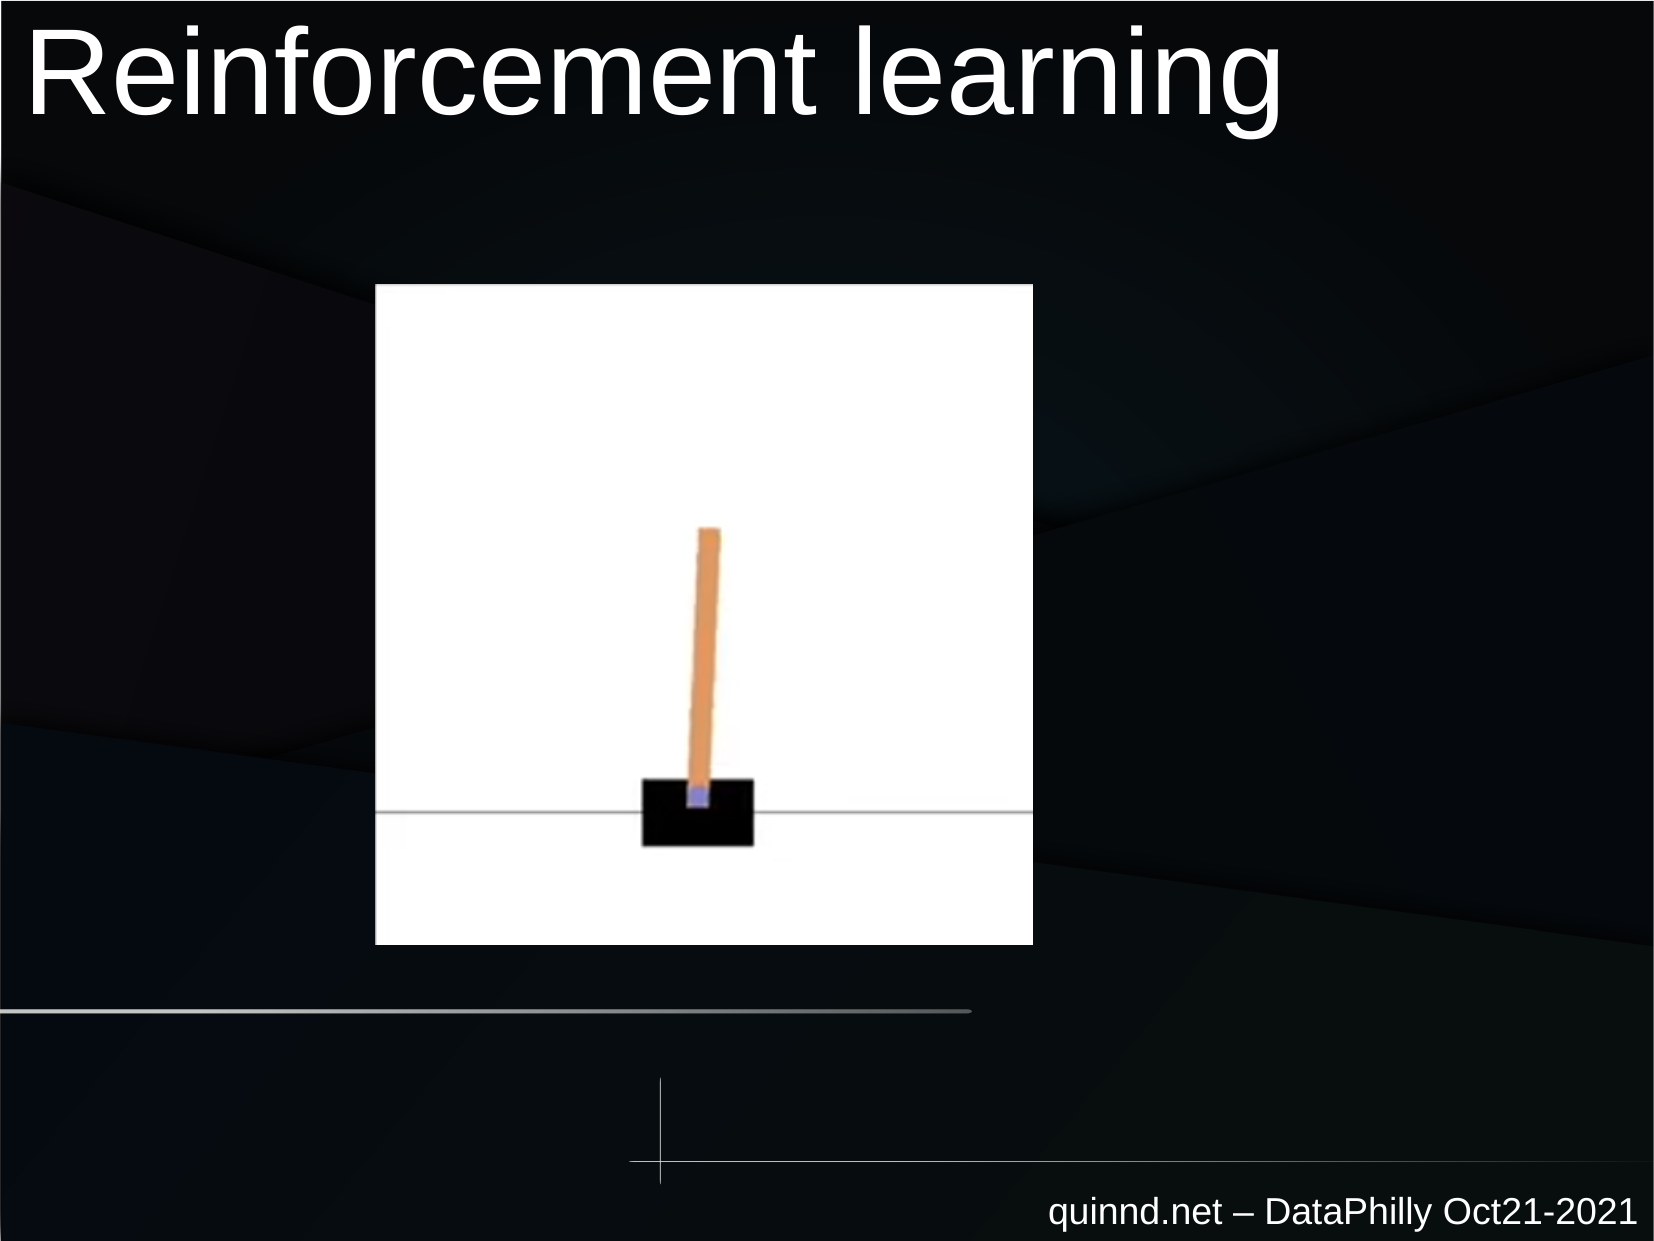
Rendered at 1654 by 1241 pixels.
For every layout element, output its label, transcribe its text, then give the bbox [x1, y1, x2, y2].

title Reinforcement learning [23, 0, 1501, 145]
picture [0, 0, 1654, 1241]
